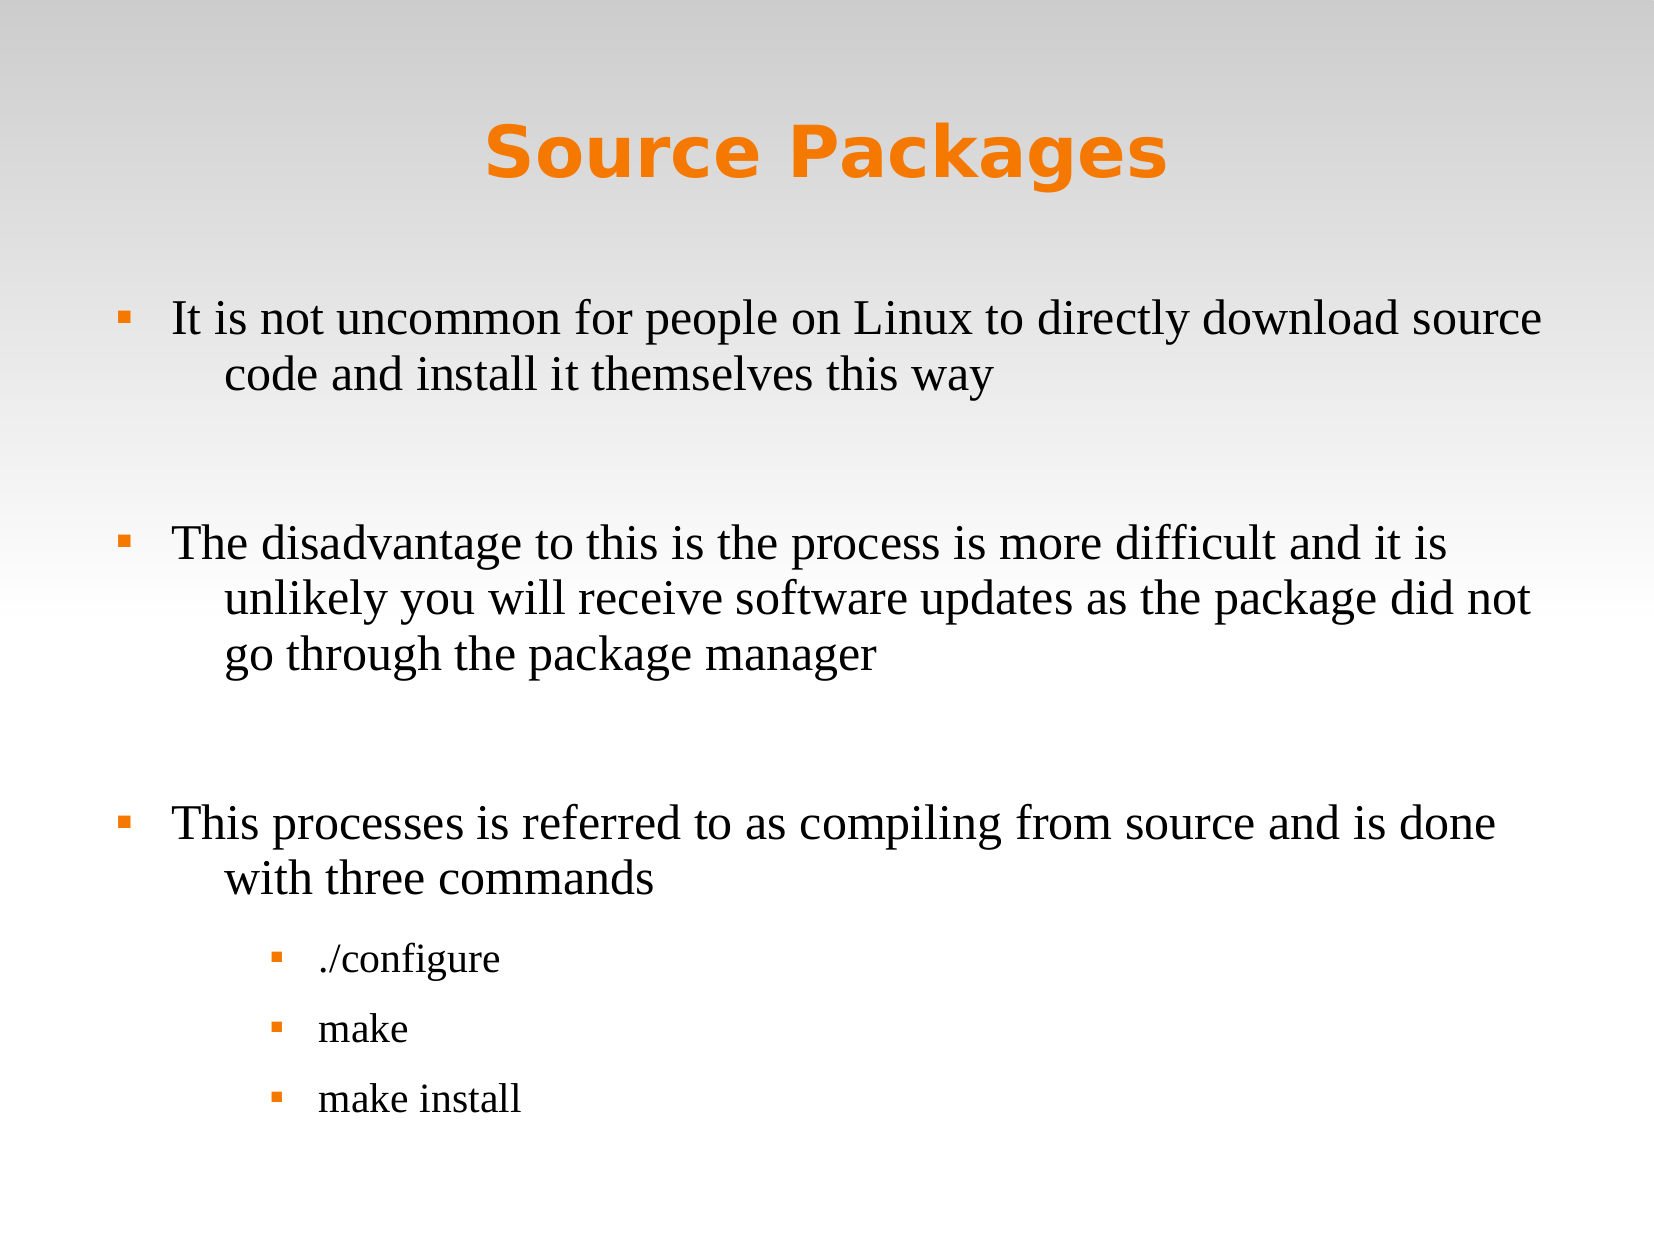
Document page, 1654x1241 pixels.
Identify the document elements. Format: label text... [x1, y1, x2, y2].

title Source Packages [82, 49, 1571, 257]
list It is not uncommon for people on Linux to directly download source code and install it themselves this way The disadvantage to this is the process is more difficult and it is unlikely you will receive software updates as the package did not go through the package manager This processes is referred to as compiling from source and is done with three commands ./configure make make install [82, 290, 1571, 1181]
